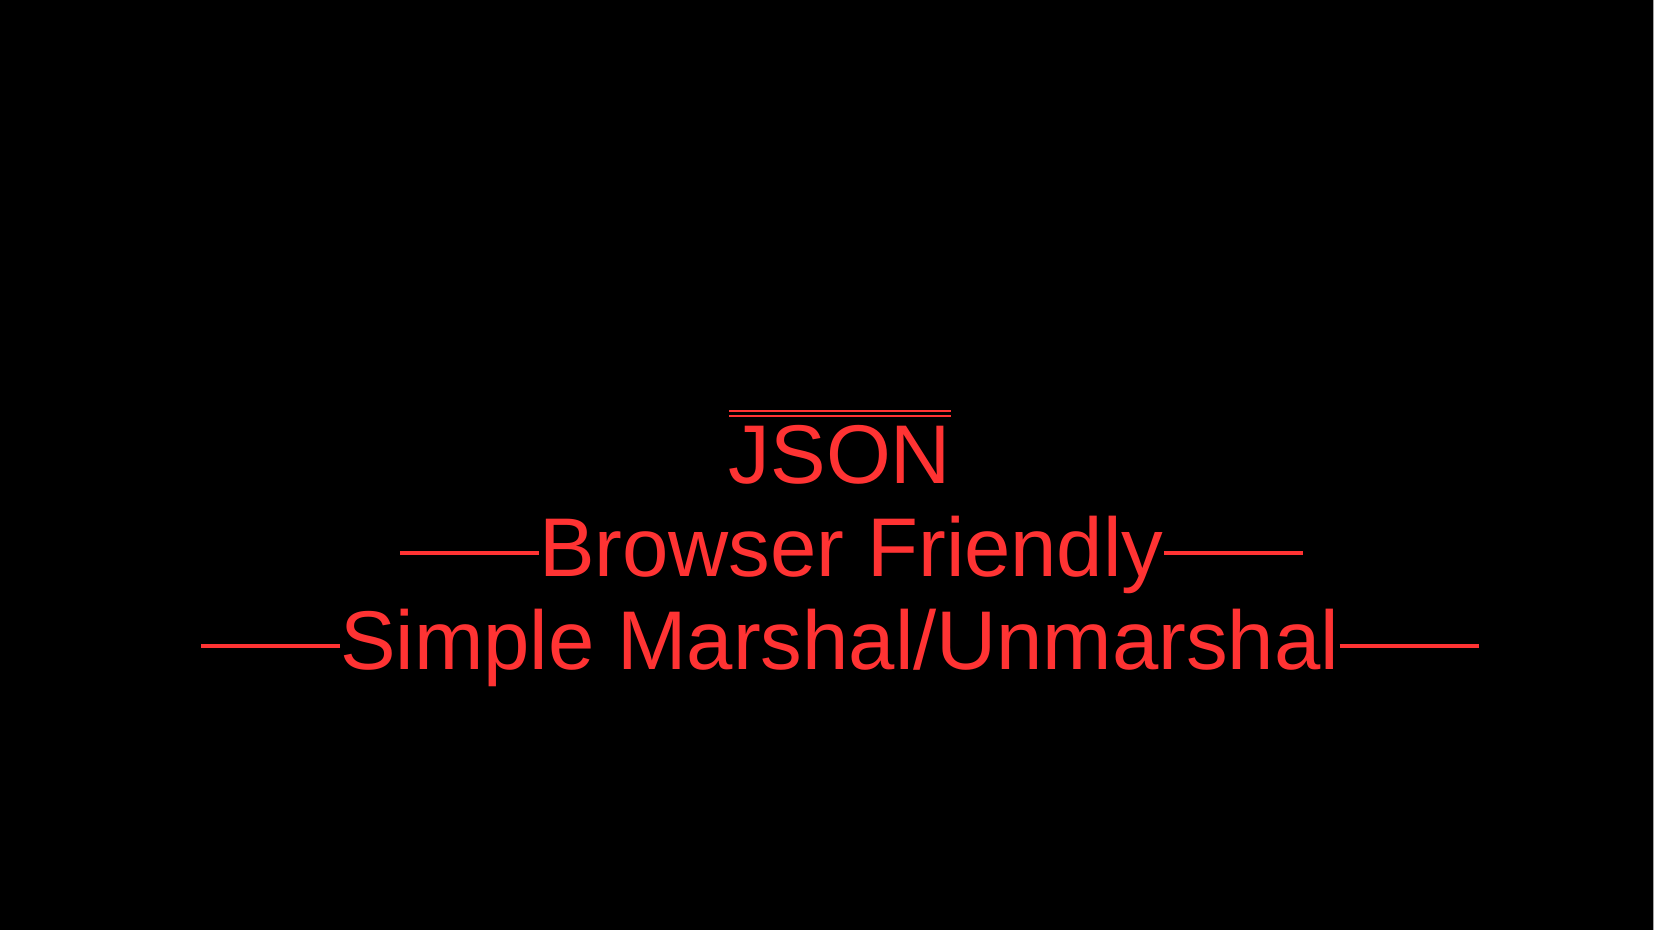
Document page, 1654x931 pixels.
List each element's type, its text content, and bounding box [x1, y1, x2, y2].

text_box JSON Browser Friendly Simple Marshal/Unmarshal [165, 401, 1516, 777]
